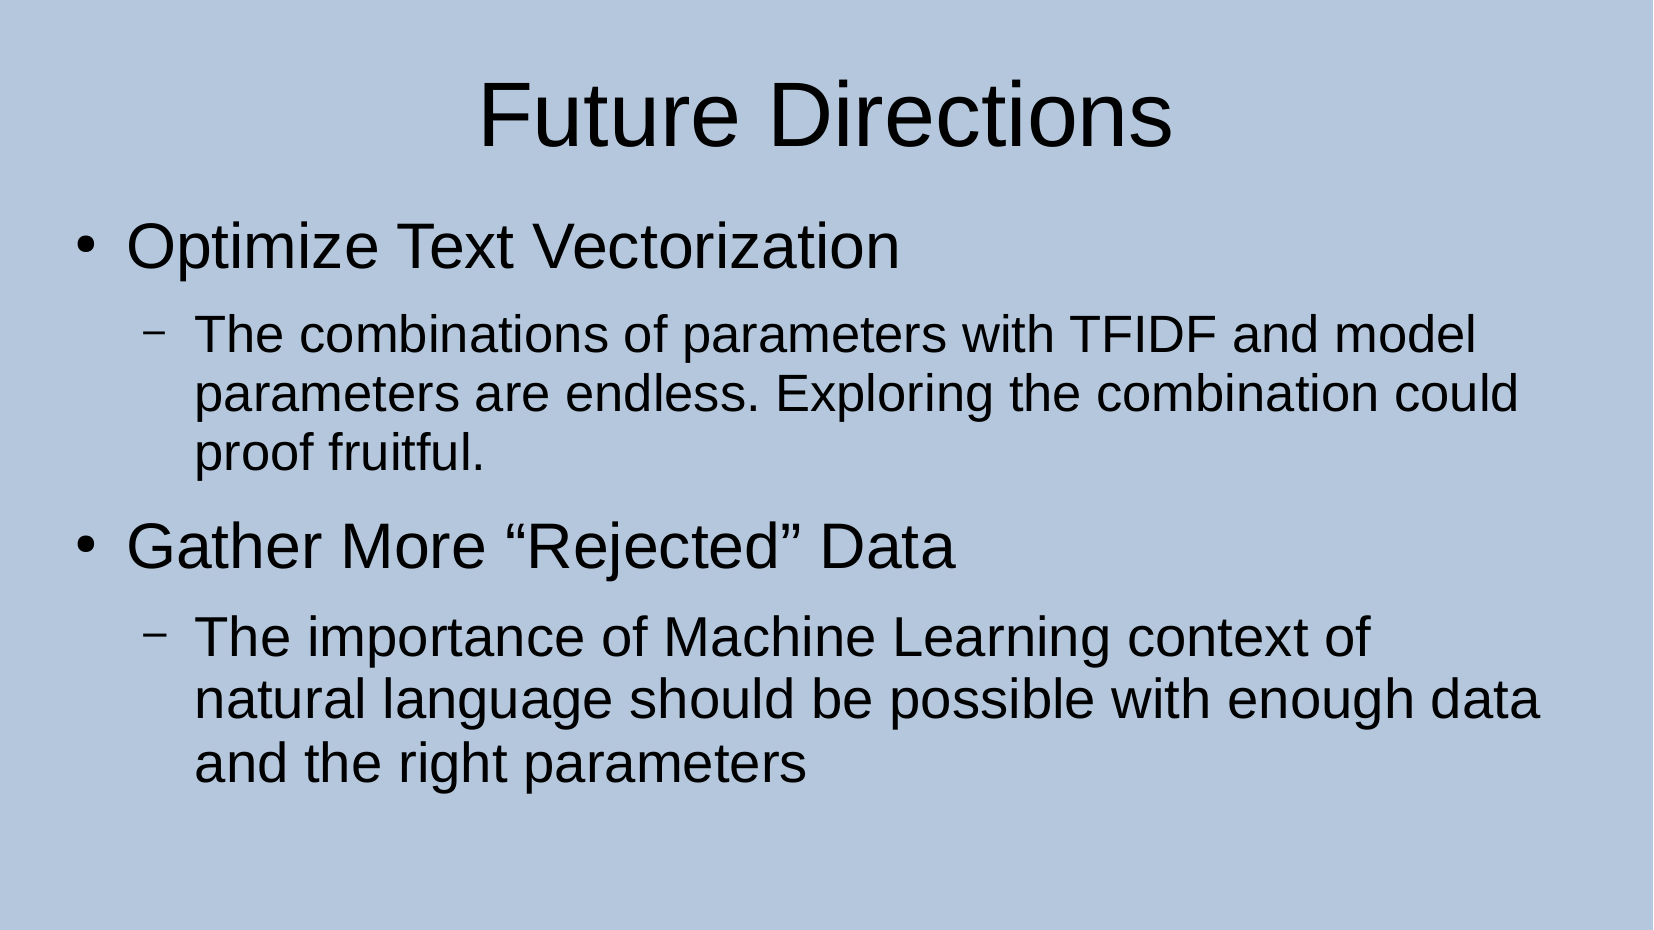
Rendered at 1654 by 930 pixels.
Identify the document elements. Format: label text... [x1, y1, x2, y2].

list Optimize Text Vectorization The combinations of parameters with TFIDF and model parameters are endless. Exploring the combination could proof fruitful. Gather More “Rejected” Data The importance of Machine Learning context of natural language should be possible with enough data and the right parameters [57, 209, 1546, 796]
title Future Directions [82, 36, 1571, 193]
